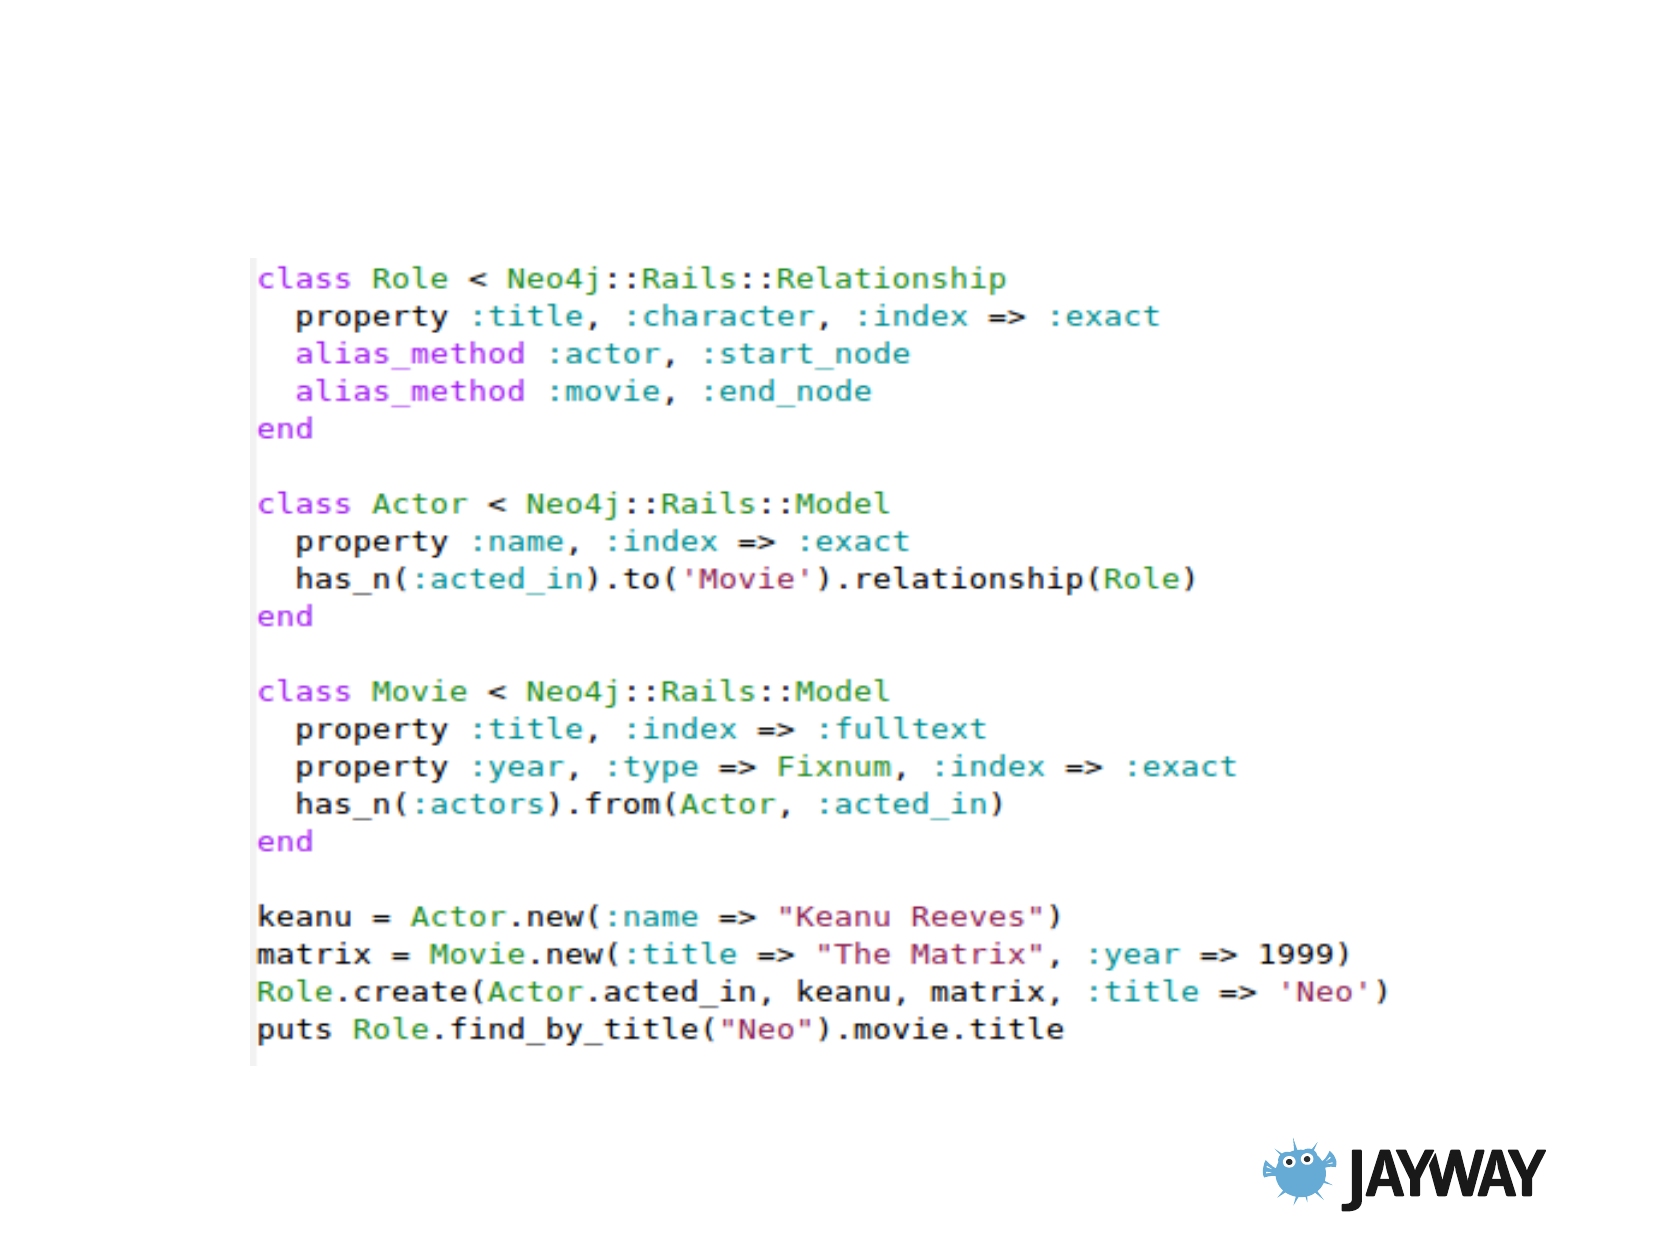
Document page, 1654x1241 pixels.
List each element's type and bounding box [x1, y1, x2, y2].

picture [250, 258, 1405, 1066]
